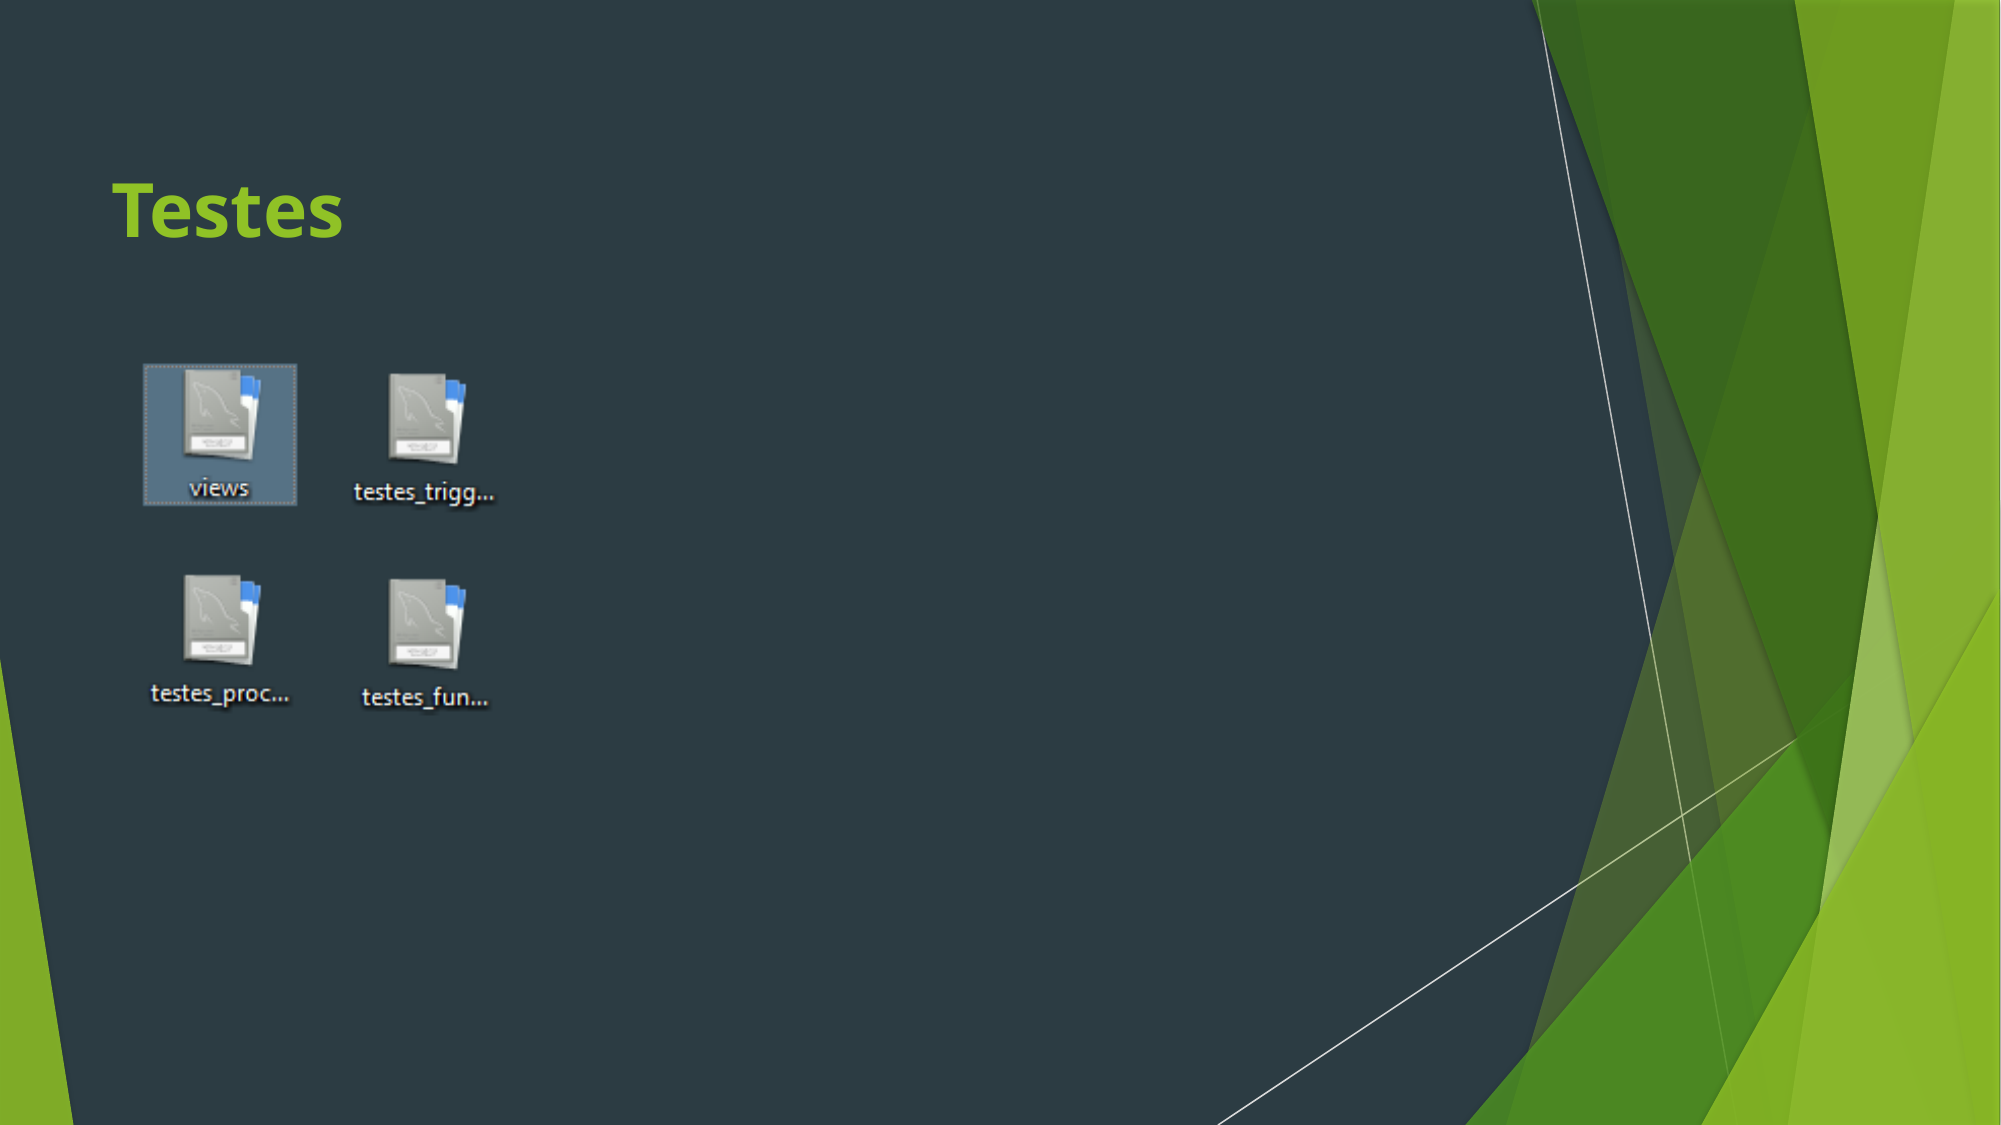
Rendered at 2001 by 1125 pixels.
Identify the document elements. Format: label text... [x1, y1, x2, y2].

picture [111, 354, 511, 724]
title Testes [111, 99, 1522, 317]
